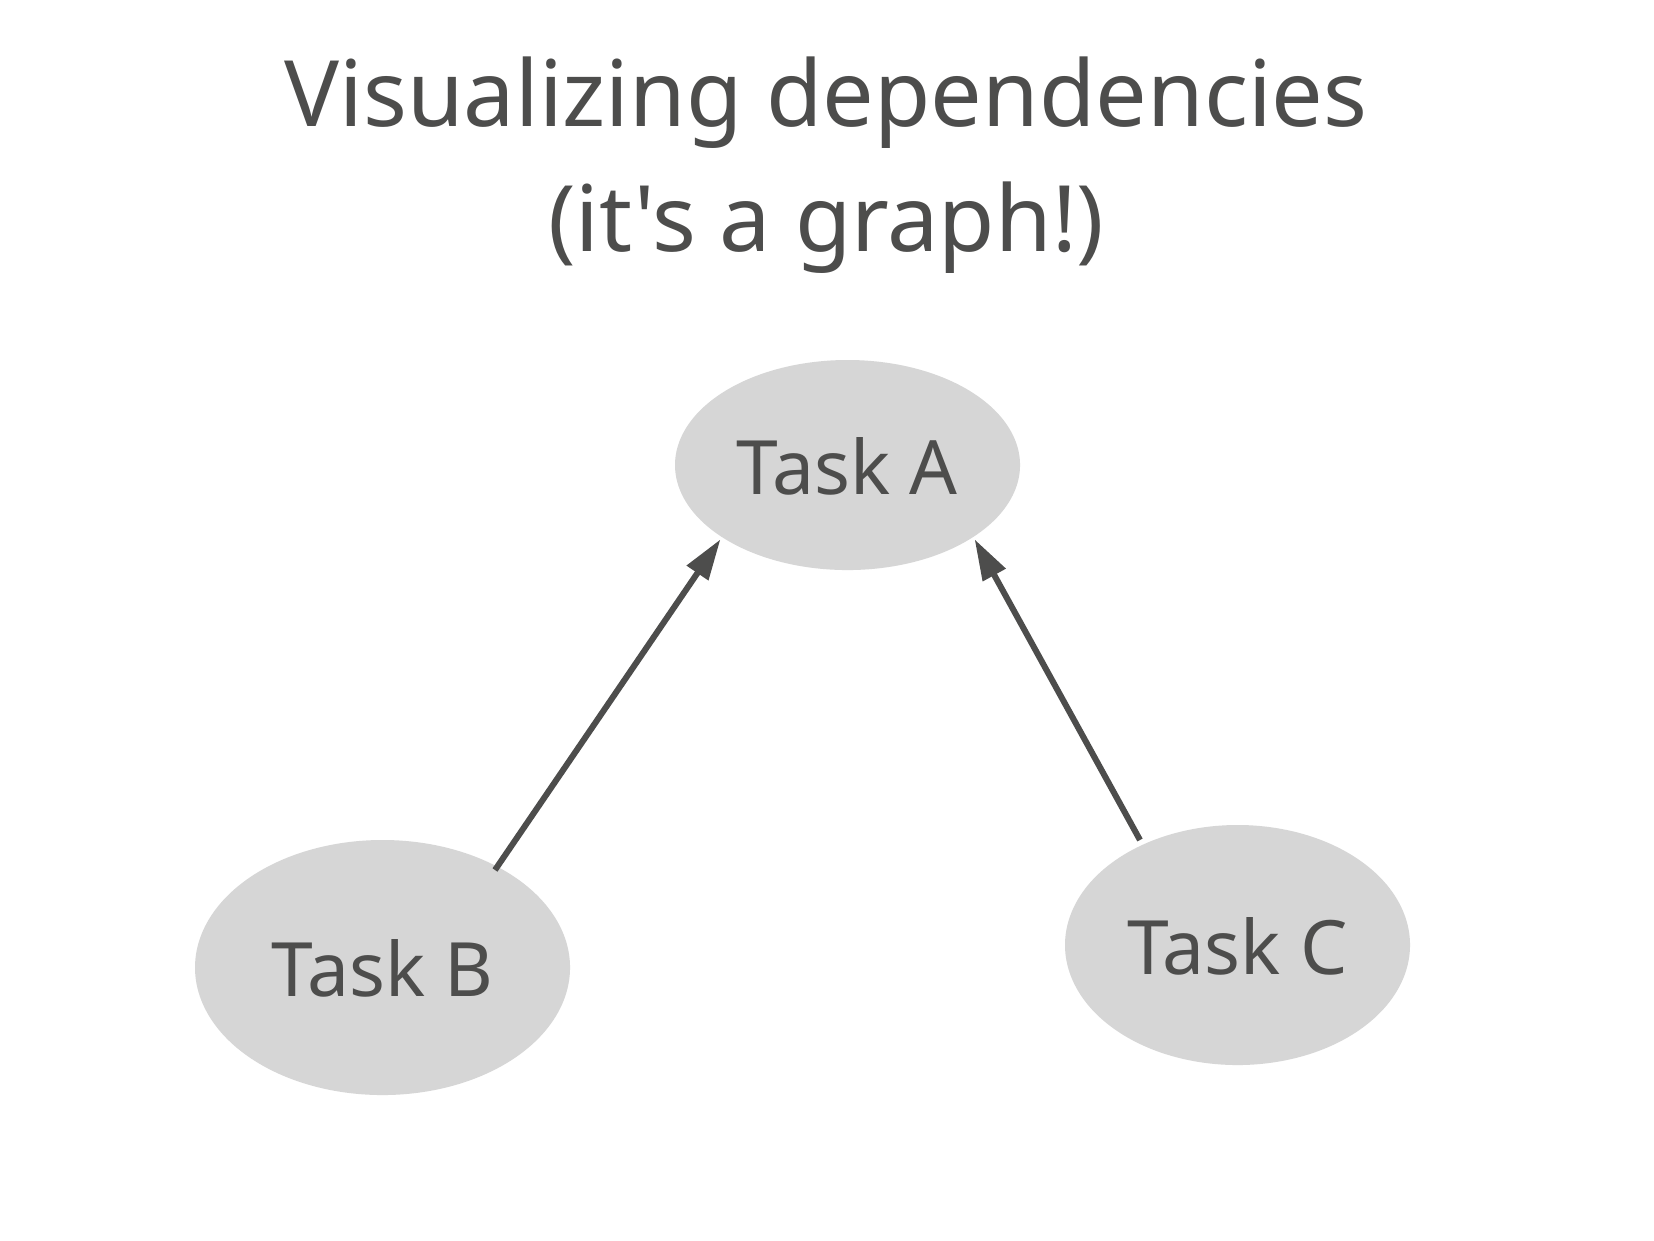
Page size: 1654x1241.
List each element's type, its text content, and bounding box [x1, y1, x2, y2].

text_box Task B [195, 840, 571, 1096]
text_box Task A [675, 360, 1021, 571]
title Visualizing dependencies (it's a graph!) [82, 30, 1571, 276]
text_box Task C [1065, 825, 1411, 1066]
